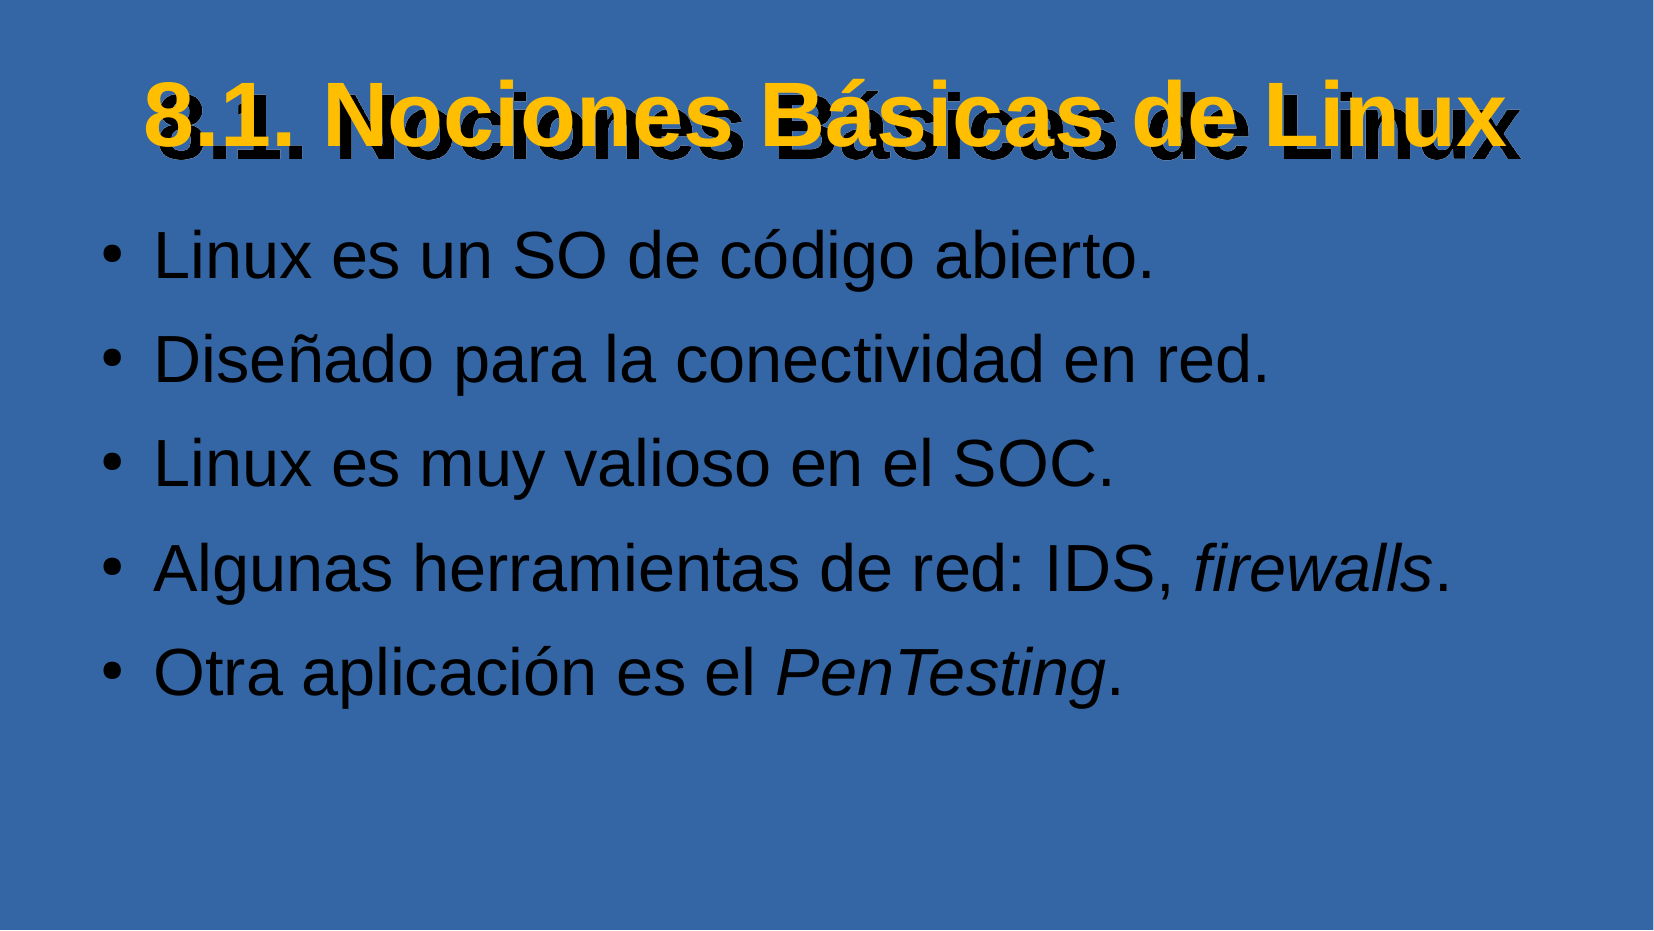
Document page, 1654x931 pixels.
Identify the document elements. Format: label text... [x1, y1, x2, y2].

list Linux es un SO de código abierto. Diseñado para la conectividad en red. Linux es muy valioso en el SOC. Algunas herramientas de red: IDS, firewalls. Otra aplicación es el PenTesting. [82, 217, 1571, 758]
title 8.1. Nociones Básicas de Linux [82, 37, 1571, 193]
